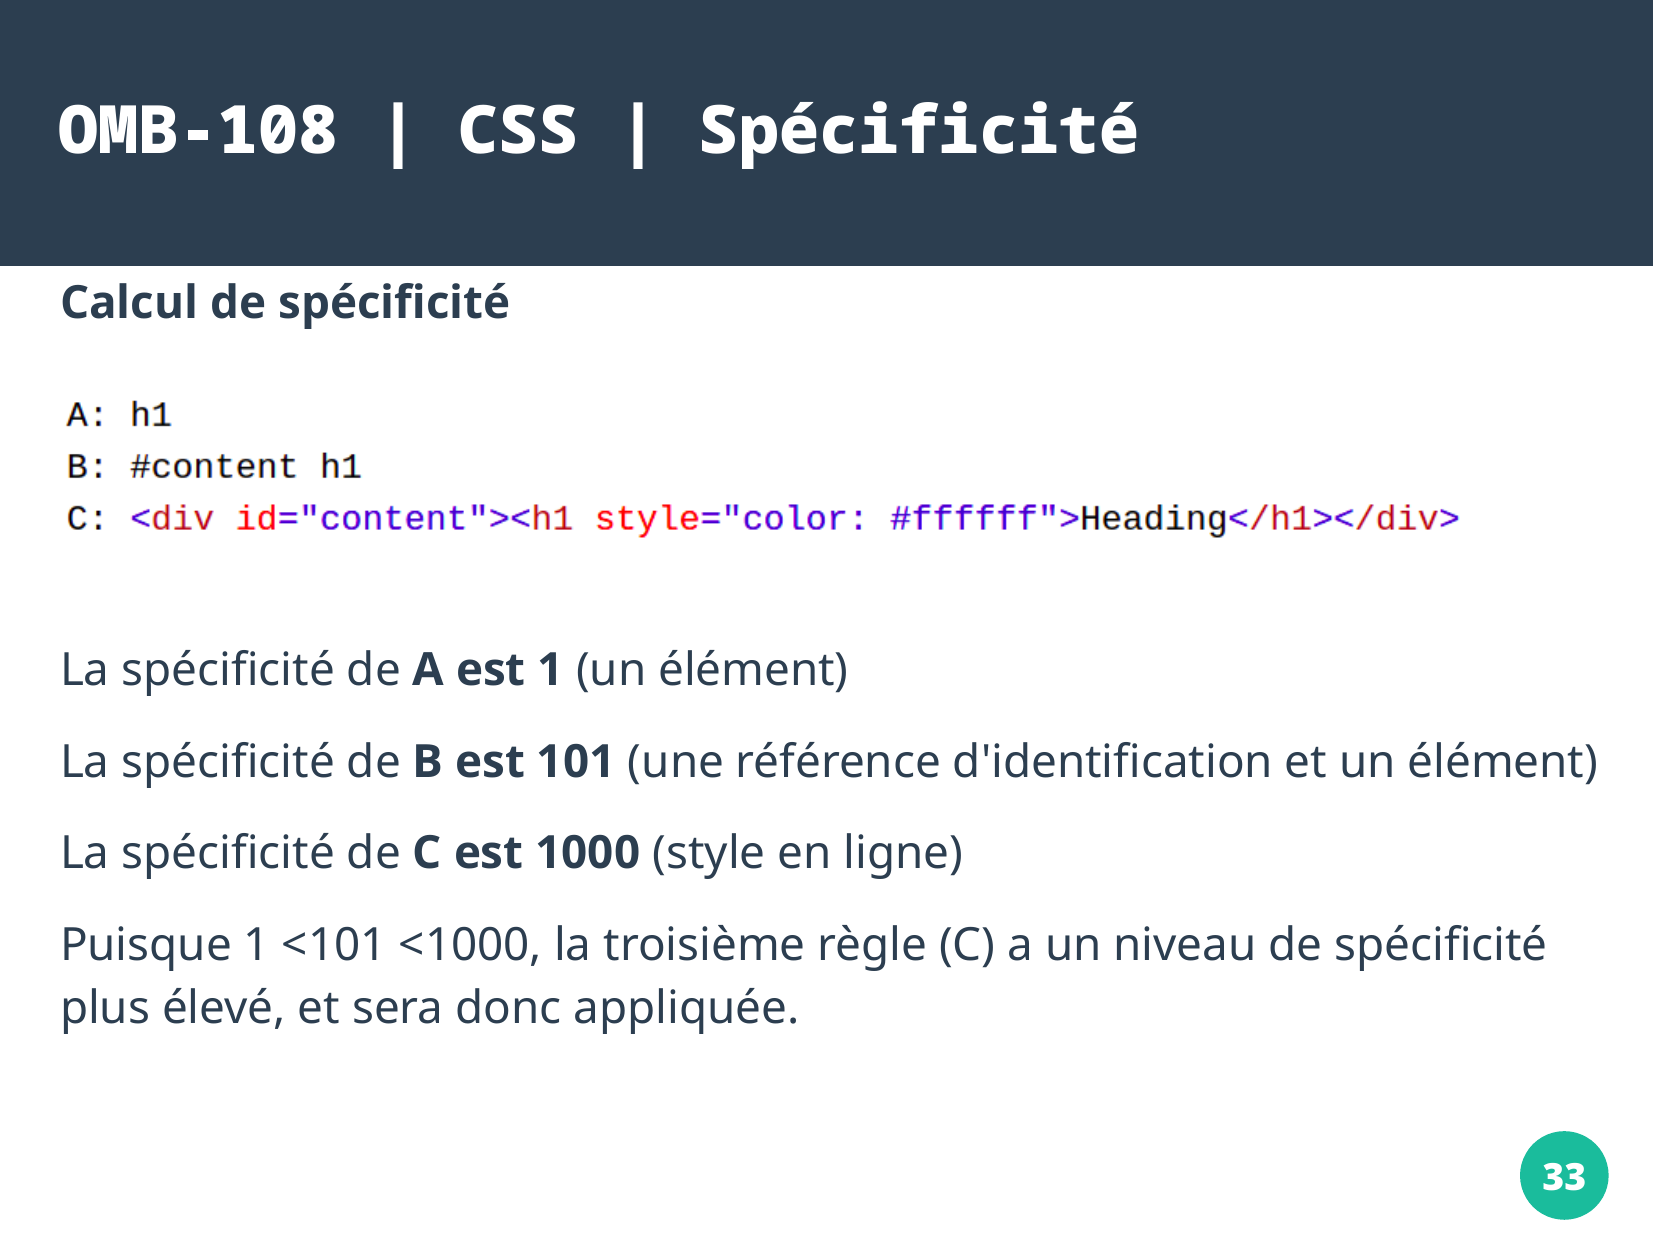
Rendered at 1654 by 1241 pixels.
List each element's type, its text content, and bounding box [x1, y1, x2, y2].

picture [45, 376, 1502, 556]
title OMB-108 | CSS | Spécificité [58, 49, 1594, 207]
list Calcul de spécificité La spécificité de A est 1 (un élément) La spécificité de B est 101 (une référence d'identification et un élément) La spécificité de C est 1000 (style en ligne) Puisque 1 <101 <1000, la troisième règle (C) a un niveau de spécificité plus élevé, et sera donc appliquée. [60, 270, 1636, 1231]
